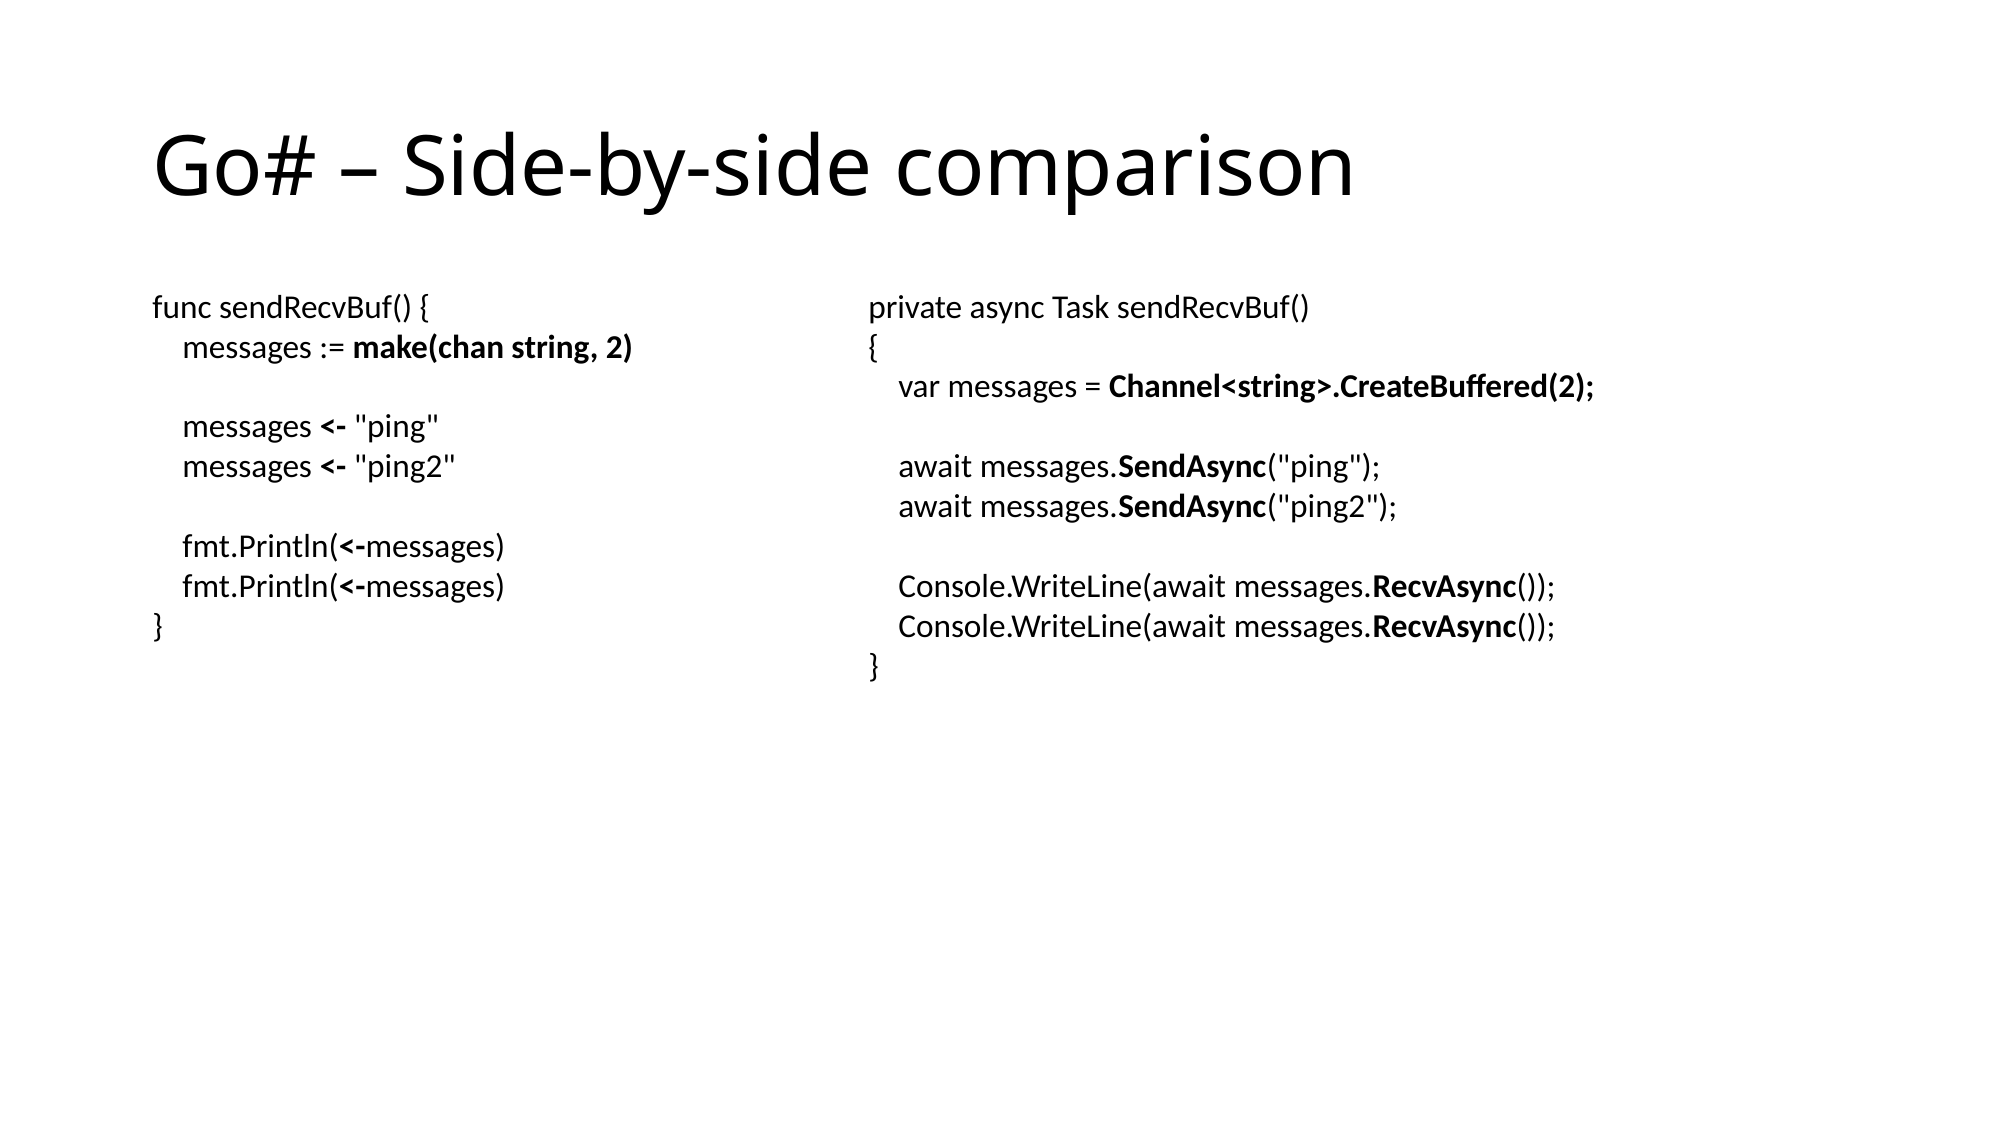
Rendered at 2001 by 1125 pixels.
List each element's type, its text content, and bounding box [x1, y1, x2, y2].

text_box private async Task sendRecvBuf() { var messages = Channel<string>.CreateBuffered(2); await messages.SendAsync("ping"); await messages.SendAsync("ping2"); Console.WriteLine(await messages.RecvAsync()); Console.WriteLine(await messages.RecvAsync()); } [853, 277, 1825, 697]
title Go# – Side-by-side comparison [137, 59, 1863, 278]
text_box func sendRecvBuf() { messages := make(chan string, 2) messages <- "ping" messages <- "ping2" fmt.Println(<-messages) fmt.Println(<-messages) } [137, 277, 743, 656]
